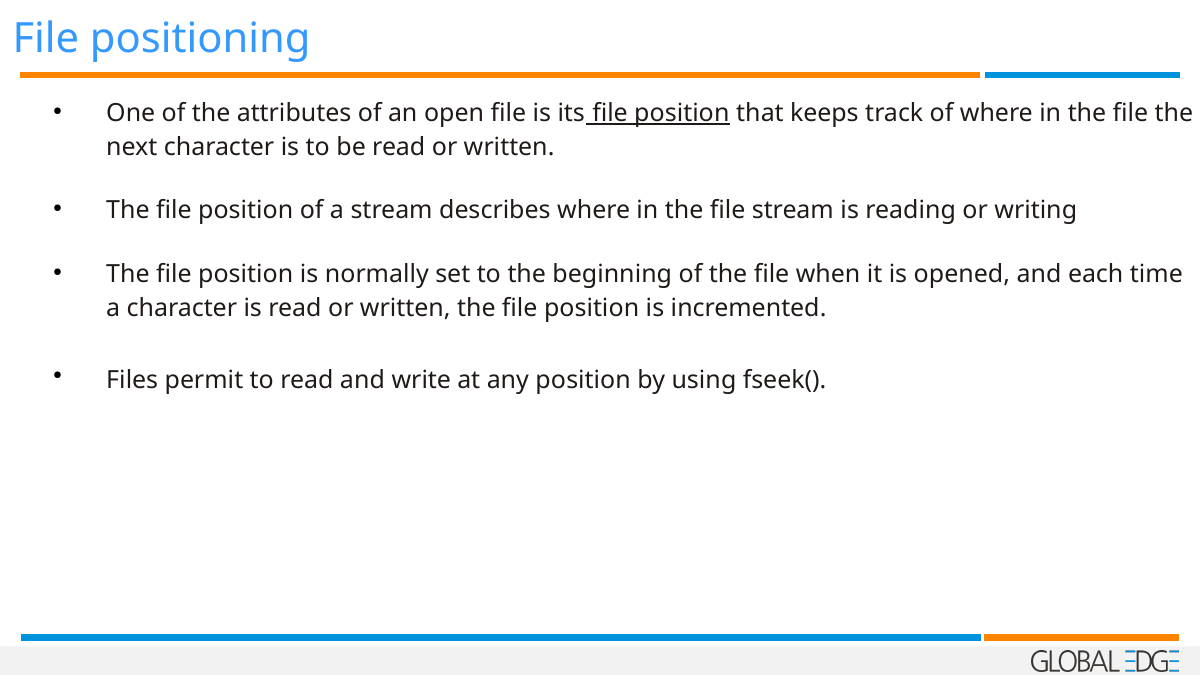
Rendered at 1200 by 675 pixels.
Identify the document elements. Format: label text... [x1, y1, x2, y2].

list One of the attributes of an open file is its file position that keeps track of where in the file the next character is to be read or written. The file position of a stream describes where in the file stream is reading or writing The file position is normally set to the beginning of the file when it is opened, and each time a character is read or written, the file position is incremented. Files permit to read and write at any position by using fseek(). [35, 94, 1200, 638]
picture [1031, 650, 1179, 672]
title File positioning [12, 9, 1088, 63]
